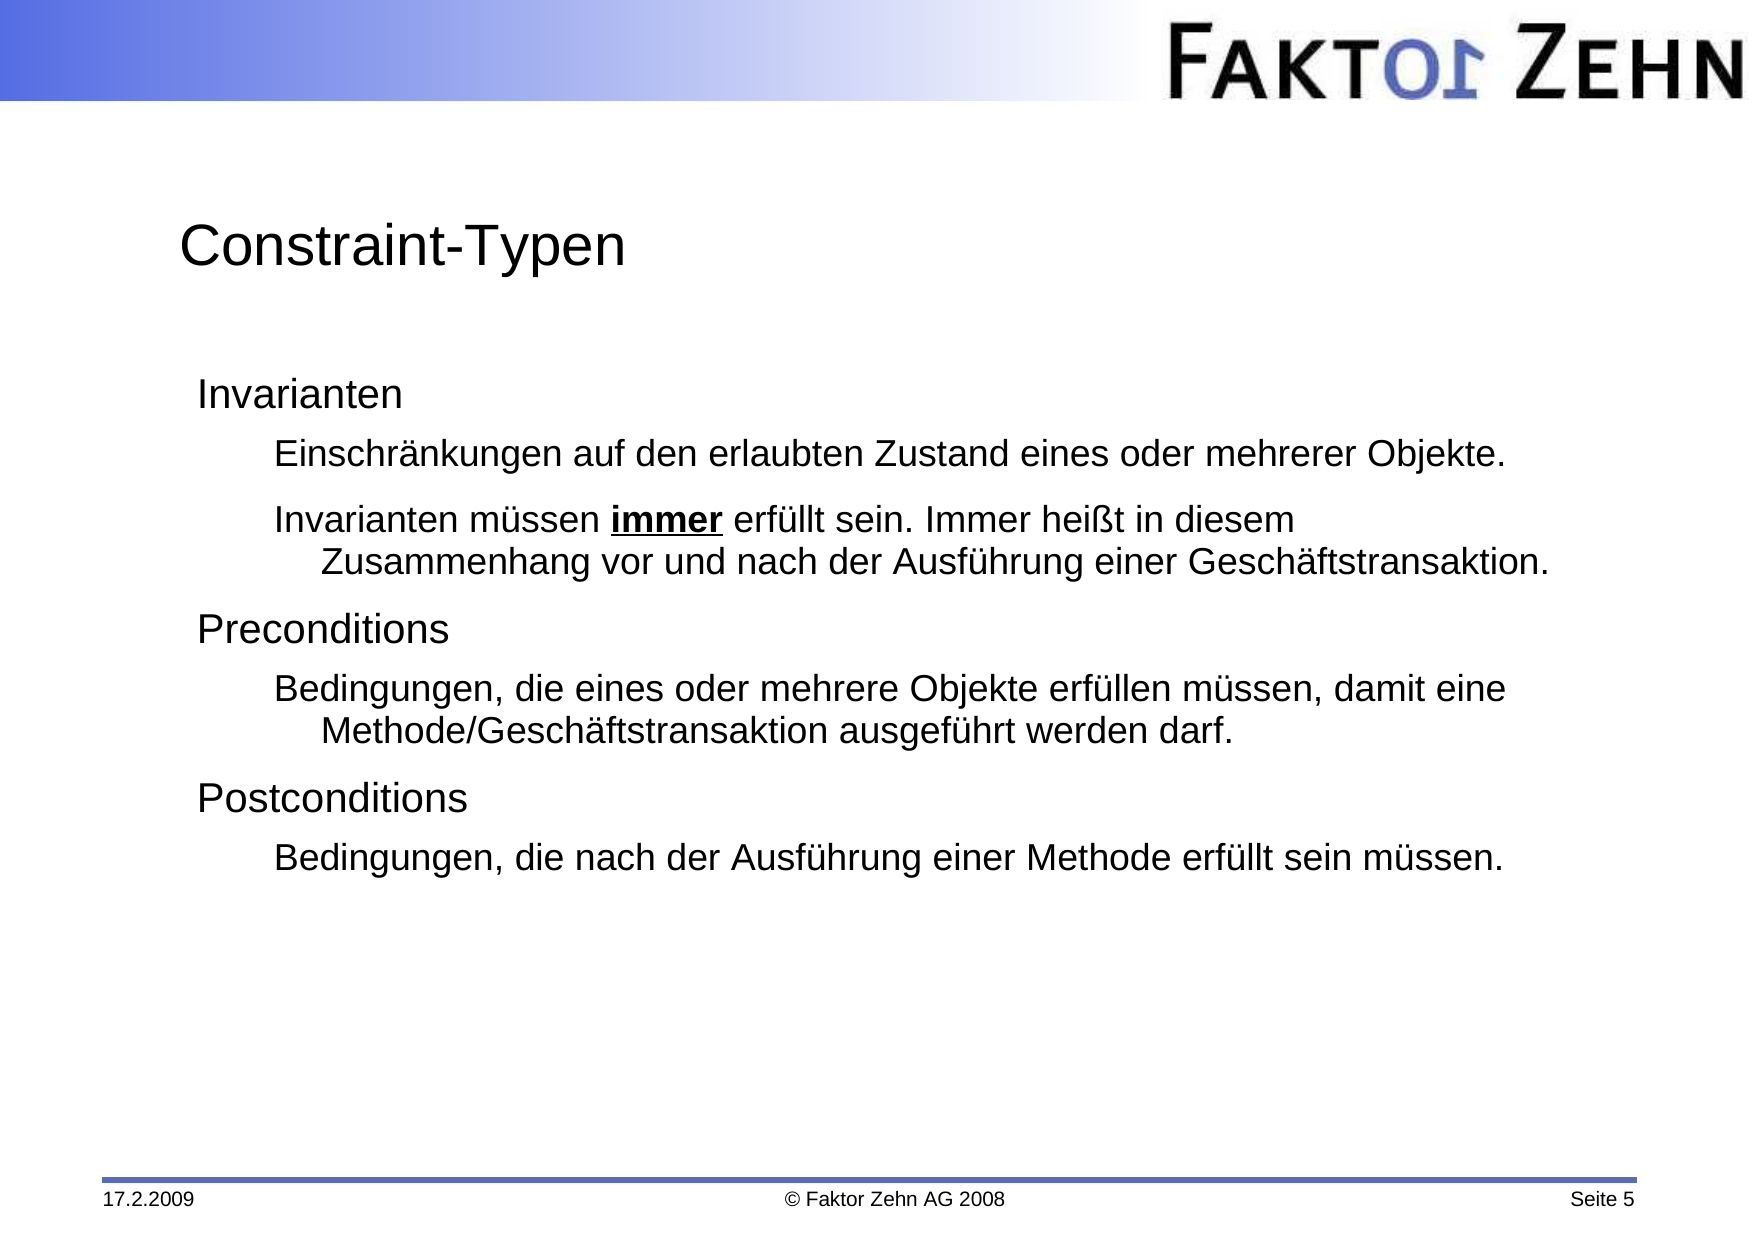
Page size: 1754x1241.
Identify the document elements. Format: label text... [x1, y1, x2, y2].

picture [1162, 7, 1752, 100]
title Constraint-Typen [179, 142, 1576, 349]
list Invarianten Einschränkungen auf den erlaubten Zustand eines oder mehrerer Objekte. Invarianten müssen immer erfüllt sein. Immer heißt in diesem Zusammenhang vor und nach der Ausführung einer Geschäftstransaktion. Preconditions Bedingungen, die eines oder mehrere Objekte erfüllen müssen, damit eine Methode/Geschäftstransaktion ausgeführt werden darf. Postconditions Bedingungen, die nach der Ausführung einer Methode erfüllt sein müssen. [179, 371, 1576, 1078]
